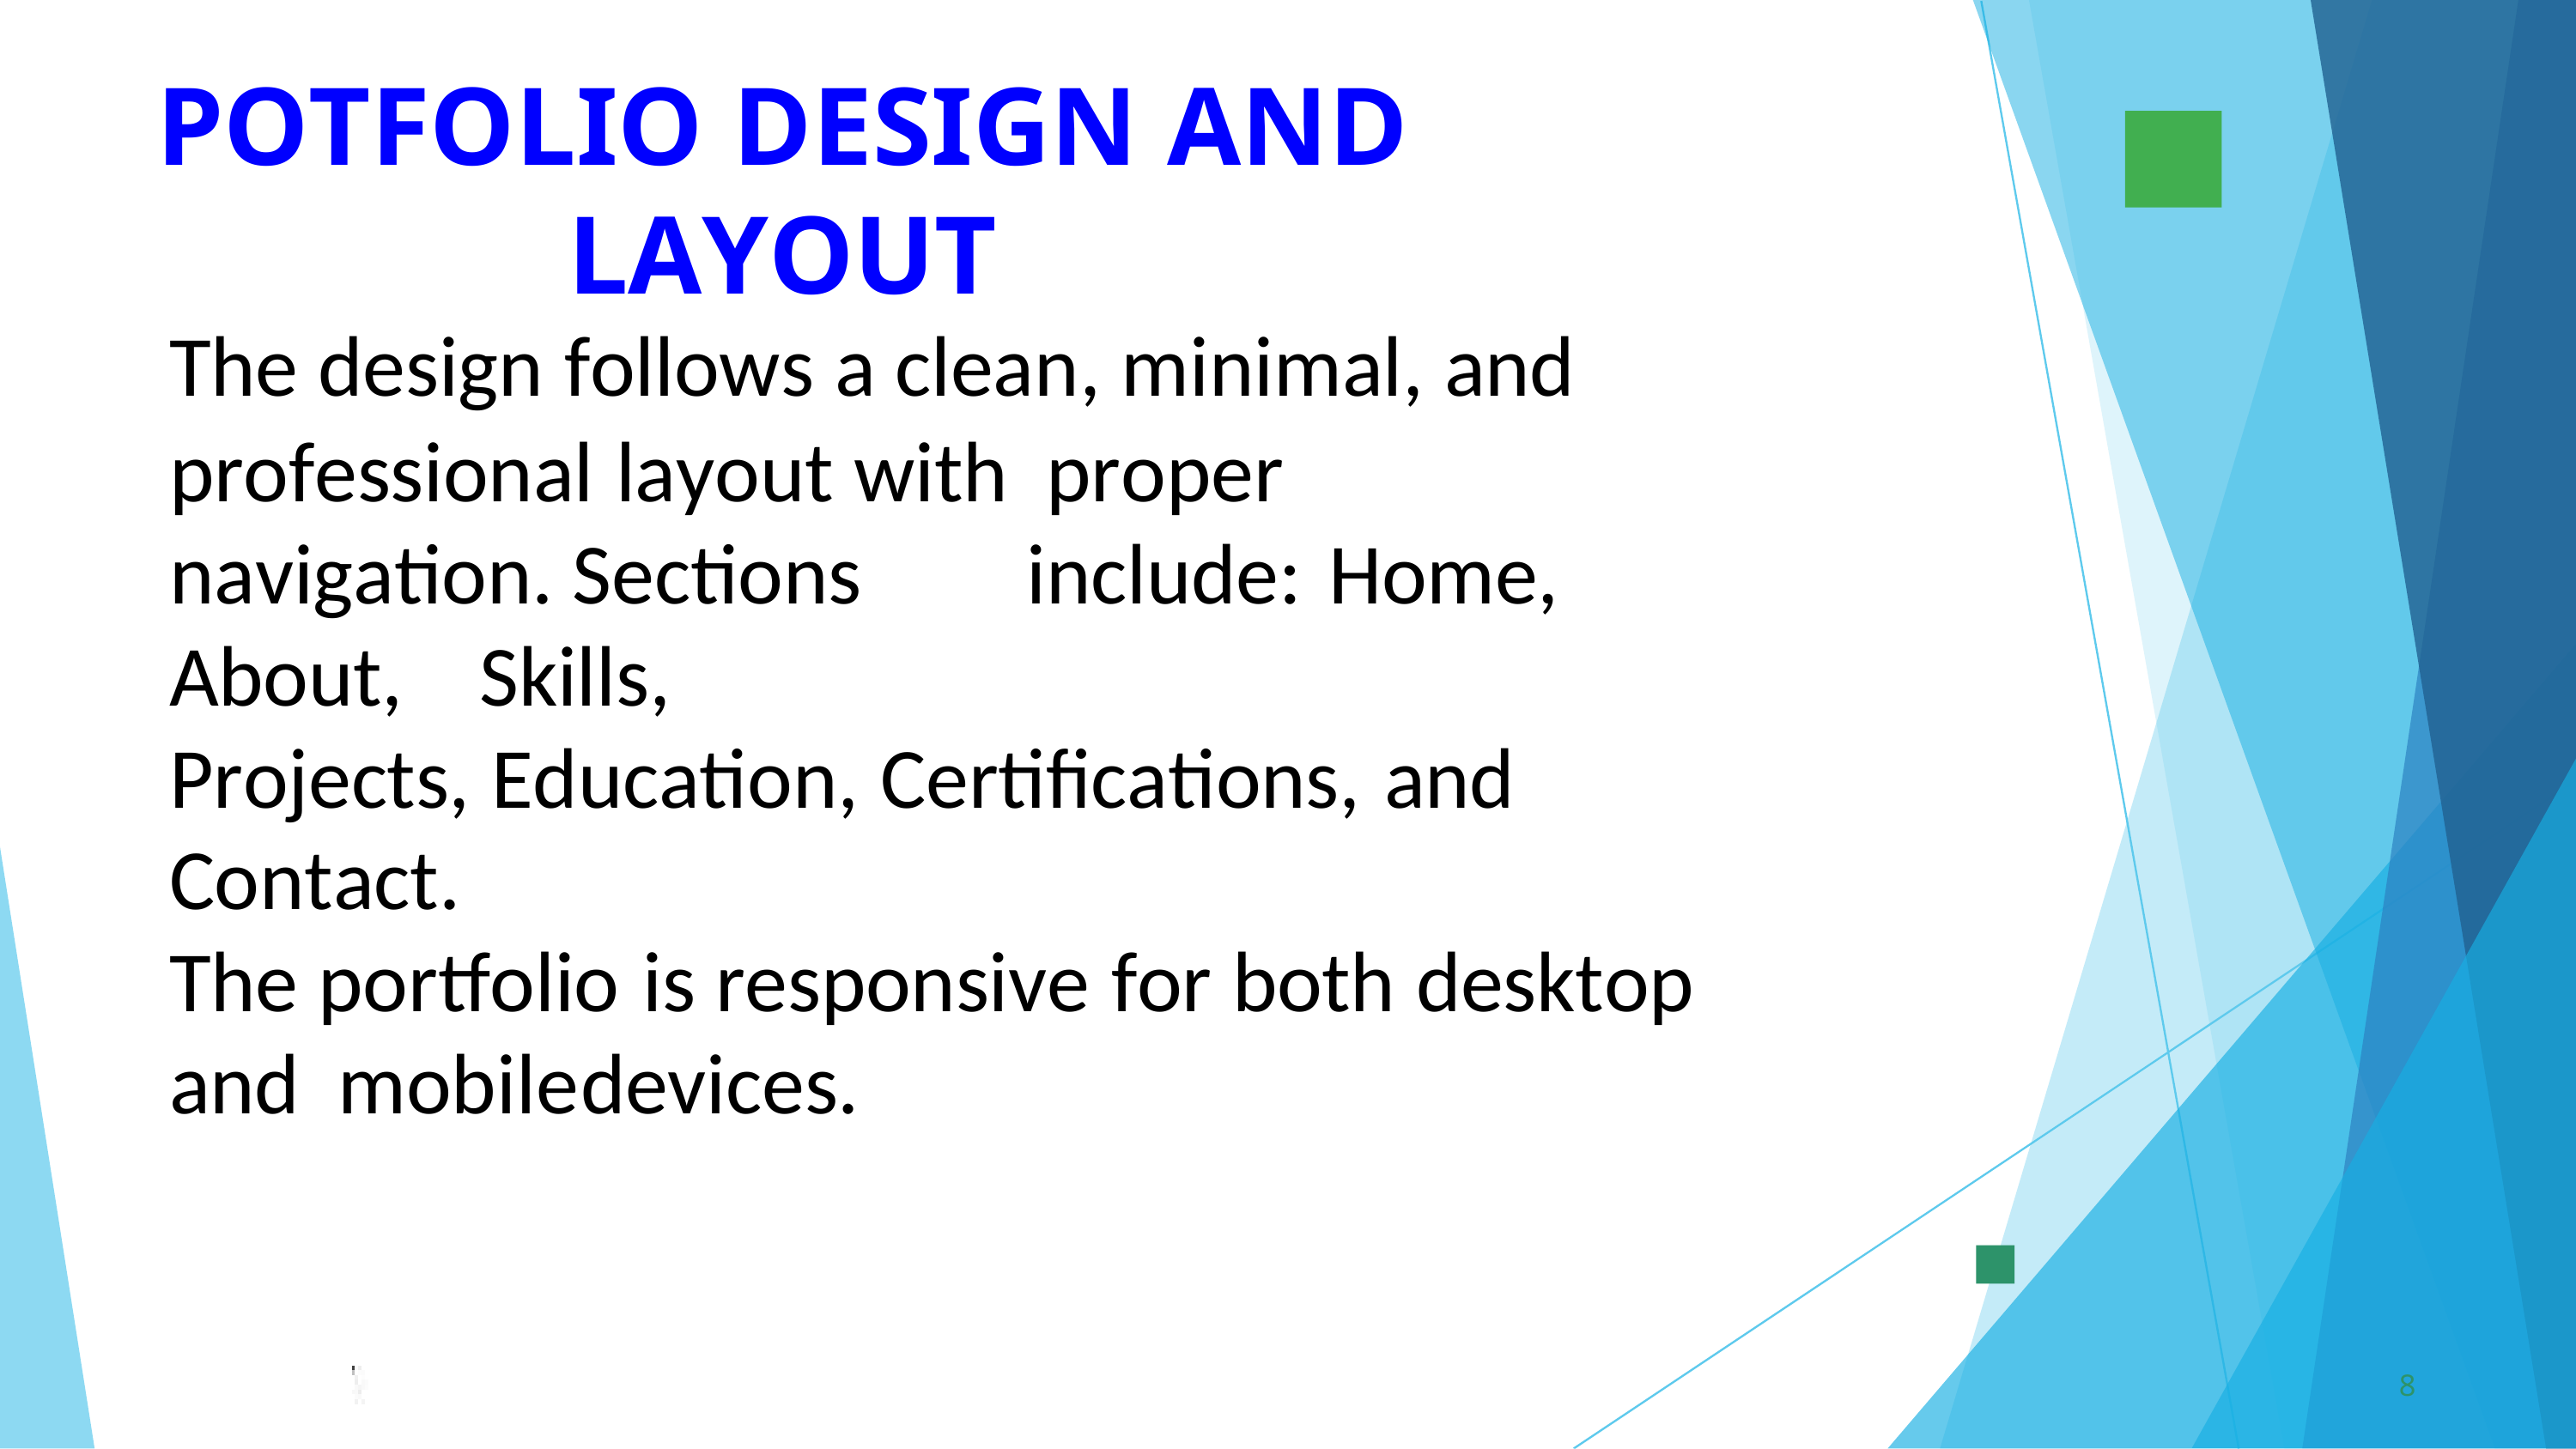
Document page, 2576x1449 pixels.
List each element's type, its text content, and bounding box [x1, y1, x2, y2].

text_box The design follows a clean, minimal, and professional layout with proper navigation. Sections include: Home, About, Skills, Projects, Education, Certifications, and Contact. The portfolio is responsive for both desktop and mobile devices. [167, 309, 1698, 1028]
text_box [1976, 1245, 2015, 1284]
picture [352, 1366, 368, 1404]
title POTFOLIO DESIGN AND LAYOUT [154, 56, 1747, 189]
text_box [2124, 111, 2222, 208]
text_box [2377, 1367, 2422, 1405]
